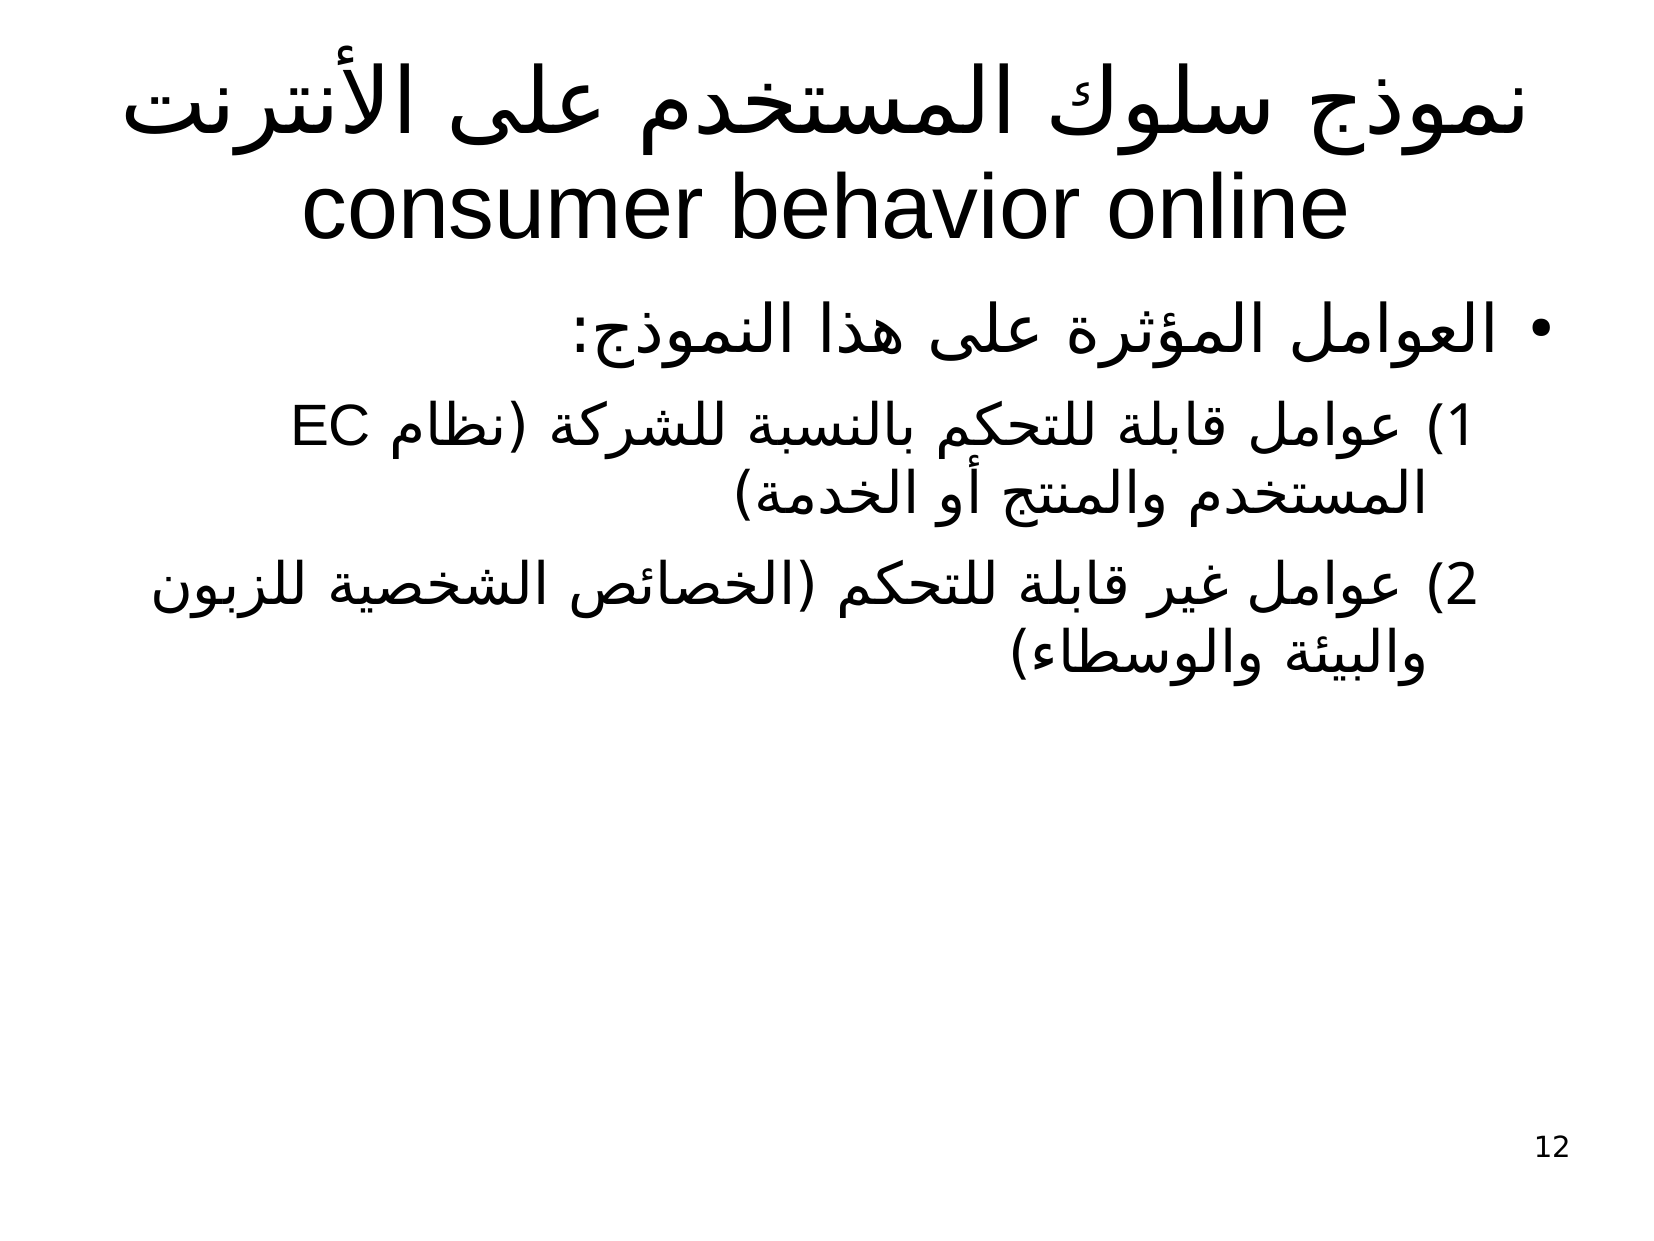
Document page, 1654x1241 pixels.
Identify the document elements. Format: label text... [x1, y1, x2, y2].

list العوامل المؤثرة على هذا النموذج: عوامل قابلة للتحكم بالنسبة للشركة (نظام EC المستخدم والمنتج أو الخدمة) عوامل غير قابلة للتحكم (الخصائص الشخصية للزبون والبيئة والوسطاء) [82, 290, 1571, 1010]
title نموذج سلوك المستخدم على الأنترنت consumer behavior online [82, 46, 1571, 260]
